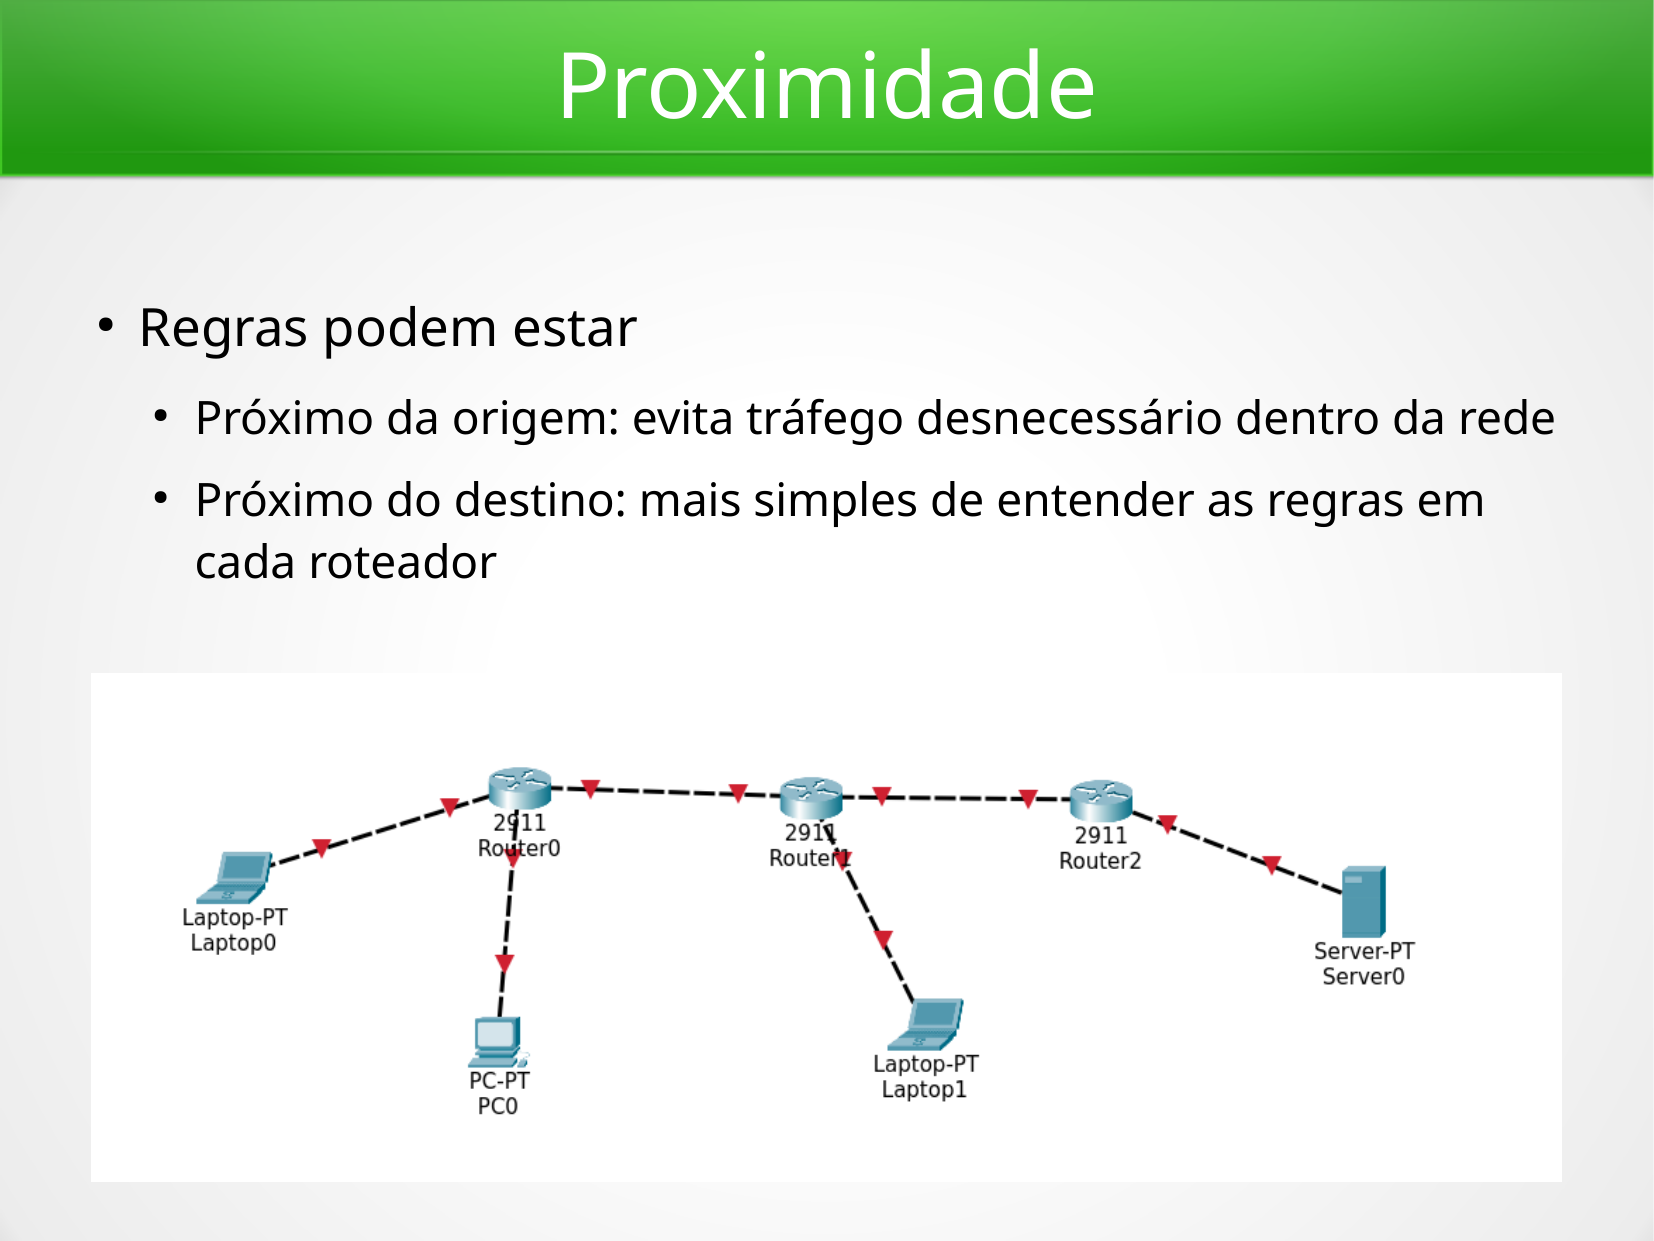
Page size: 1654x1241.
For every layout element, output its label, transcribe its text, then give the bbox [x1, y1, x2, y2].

title Proximidade [82, 11, 1571, 154]
list Regras podem estar Próximo da origem: evita tráfego desnecessário dentro da rede Próximo do destino: mais simples de entender as regras em cada roteador [82, 290, 1571, 634]
picture [0, 0, 1654, 1241]
